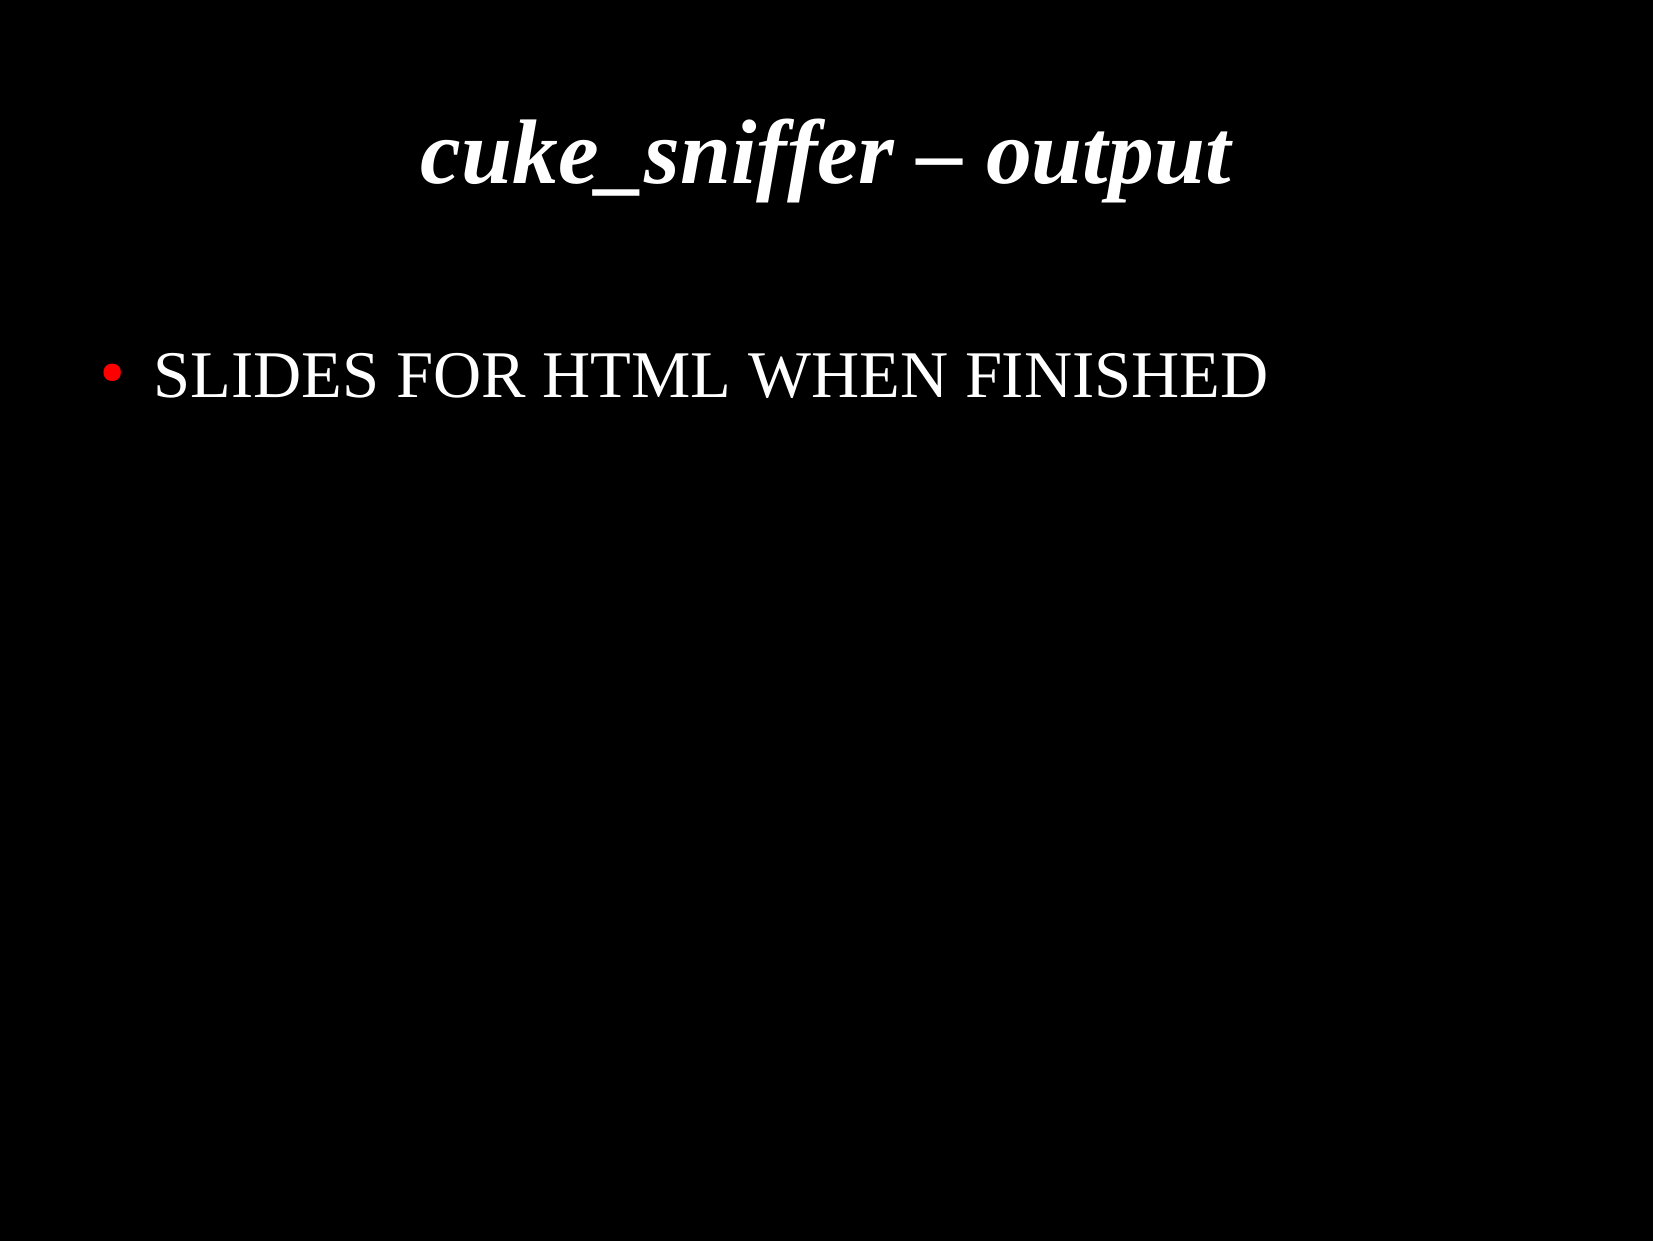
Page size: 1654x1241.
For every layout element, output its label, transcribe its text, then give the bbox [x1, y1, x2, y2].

title cuke_sniffer – output [82, 49, 1571, 257]
list SLIDES FOR HTML WHEN FINISHED [82, 337, 1571, 1052]
